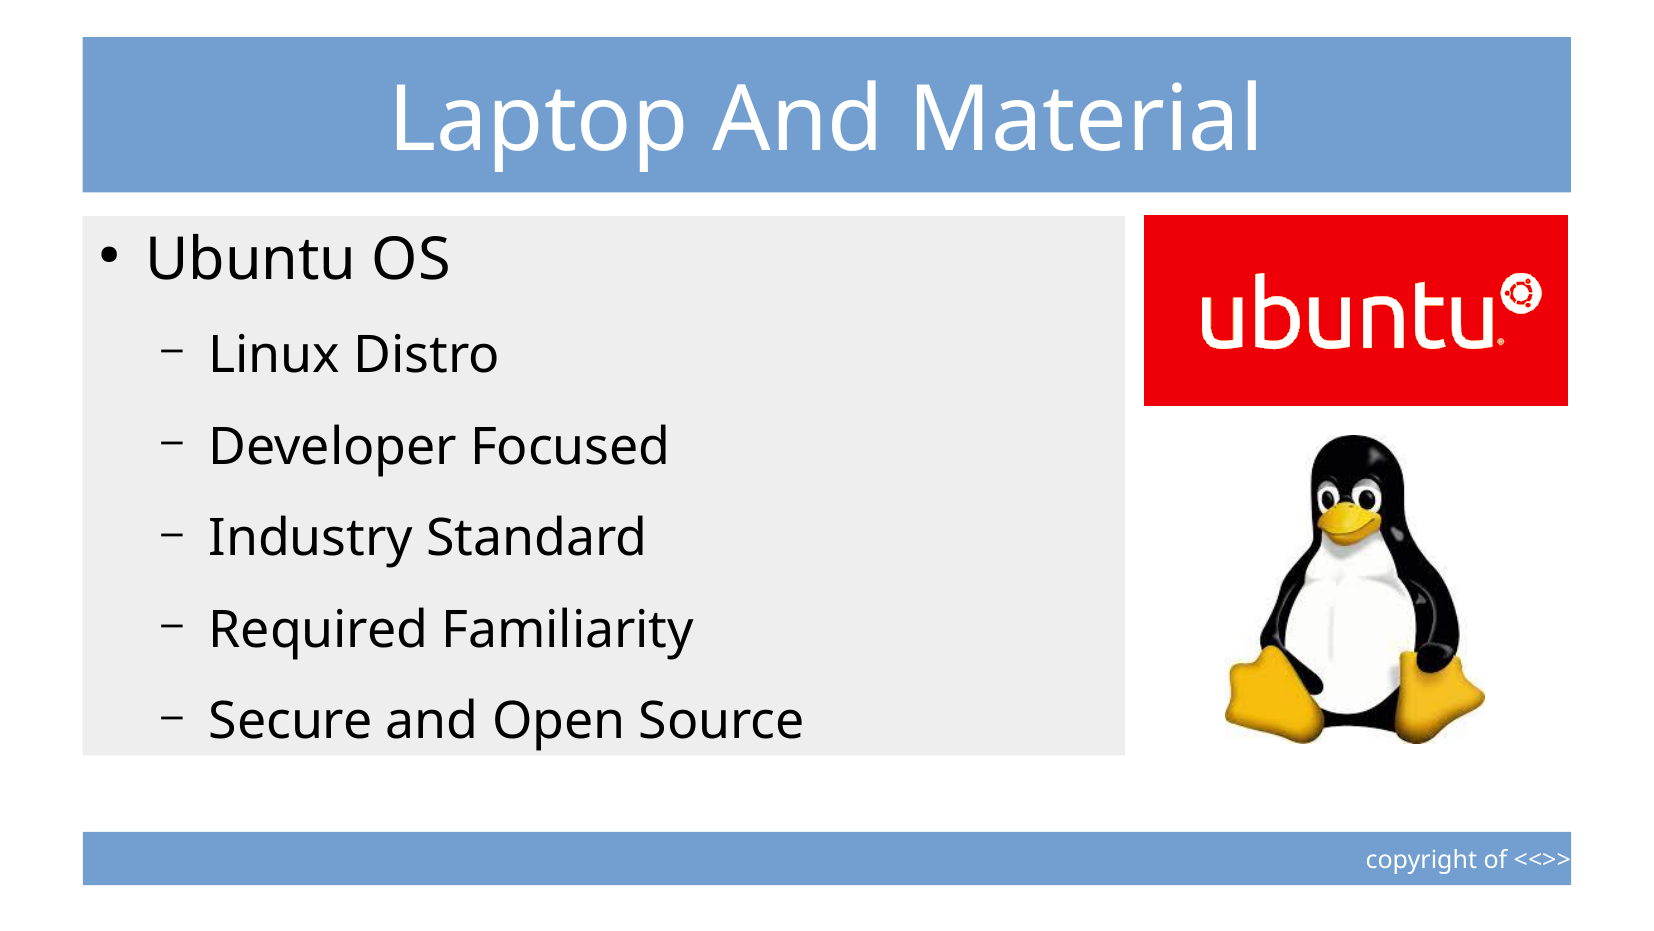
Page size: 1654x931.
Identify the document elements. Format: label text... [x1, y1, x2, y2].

picture [1144, 215, 1568, 406]
picture [1225, 435, 1485, 744]
title Laptop And Material [82, 37, 1571, 193]
list Ubuntu OS Linux Distro Developer Focused Industry Standard Required Familiarity Secure and Open Source [82, 216, 1126, 756]
text_box copyright of <<>> [82, 831, 1572, 886]
